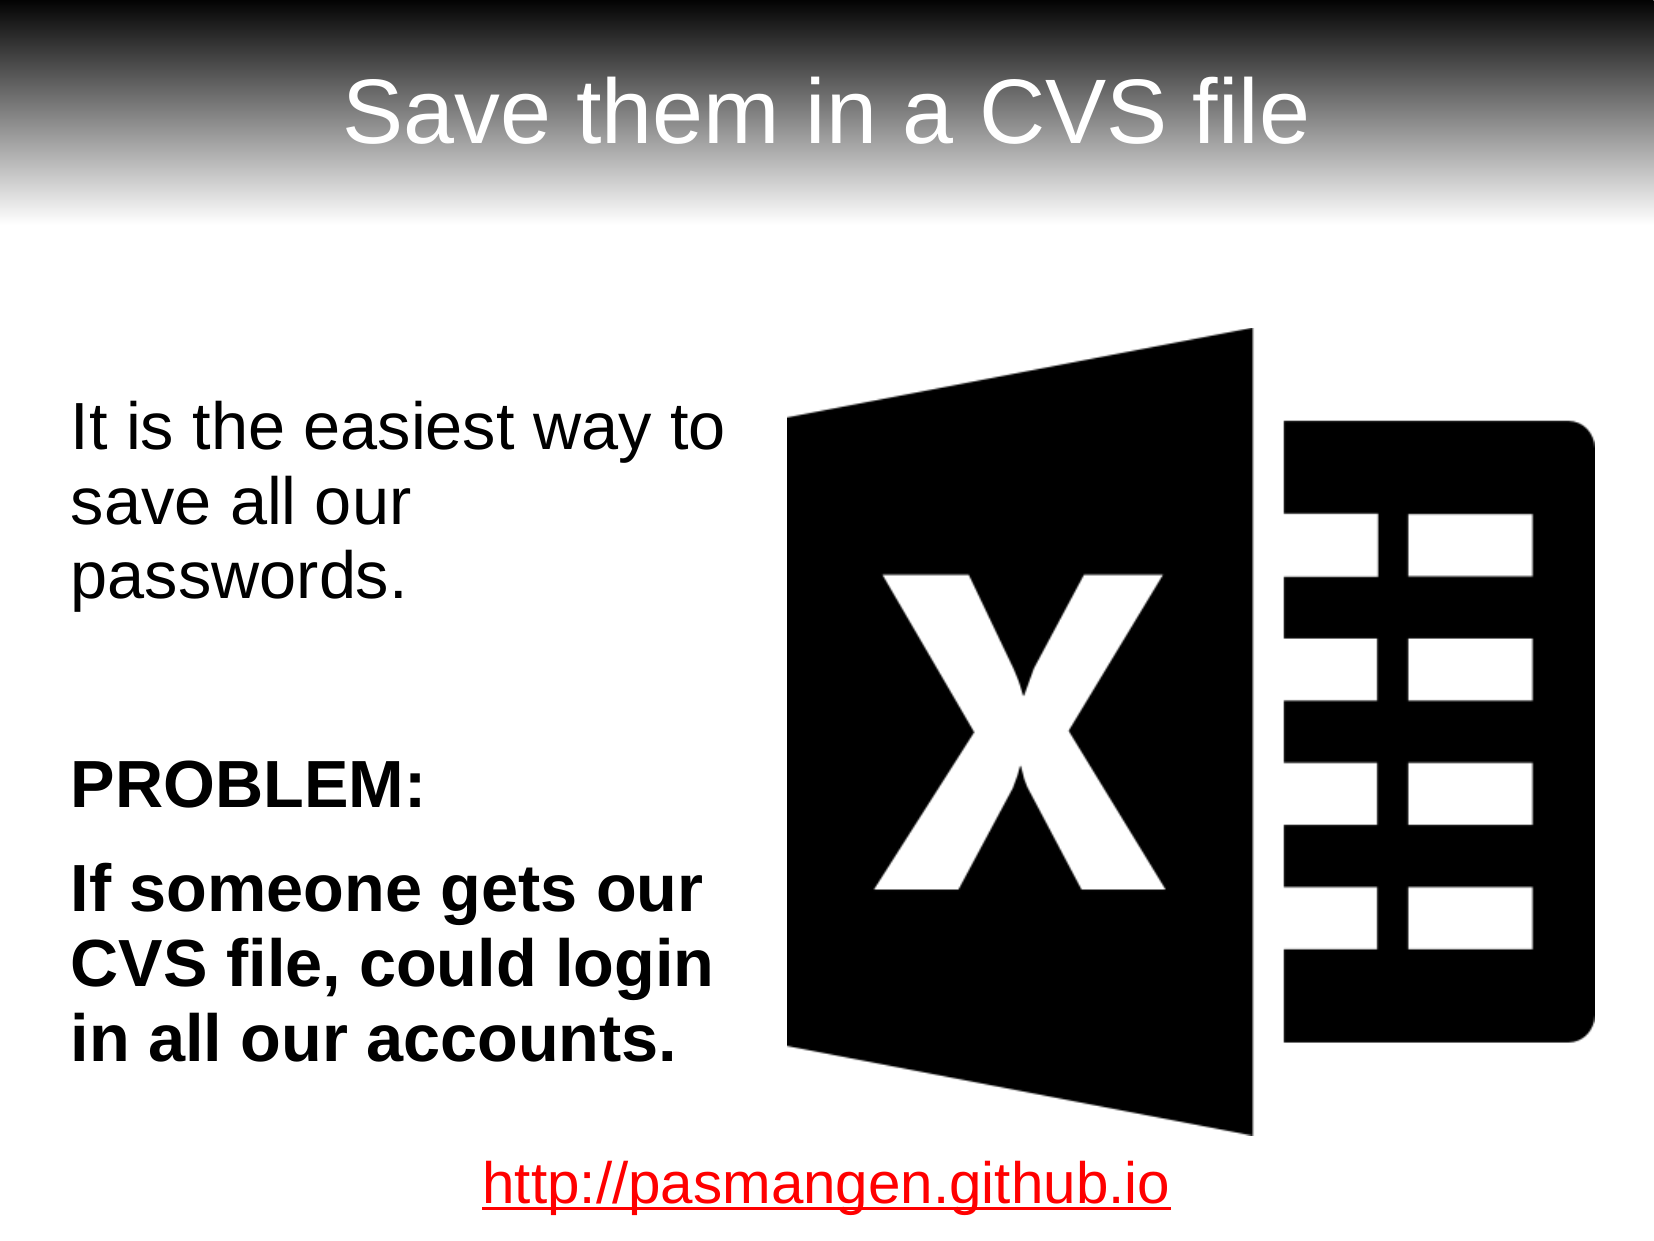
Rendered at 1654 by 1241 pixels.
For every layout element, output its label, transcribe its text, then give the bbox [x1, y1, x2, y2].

picture [787, 328, 1595, 1136]
text_box http://pasmangen.github.io [0, 1143, 1654, 1241]
title Save them in a CVS file [0, 0, 1654, 225]
list It is the easiest way to save all our passwords. PROBLEM: If someone gets our CVS file, could login in all our accounts. [70, 315, 733, 1143]
